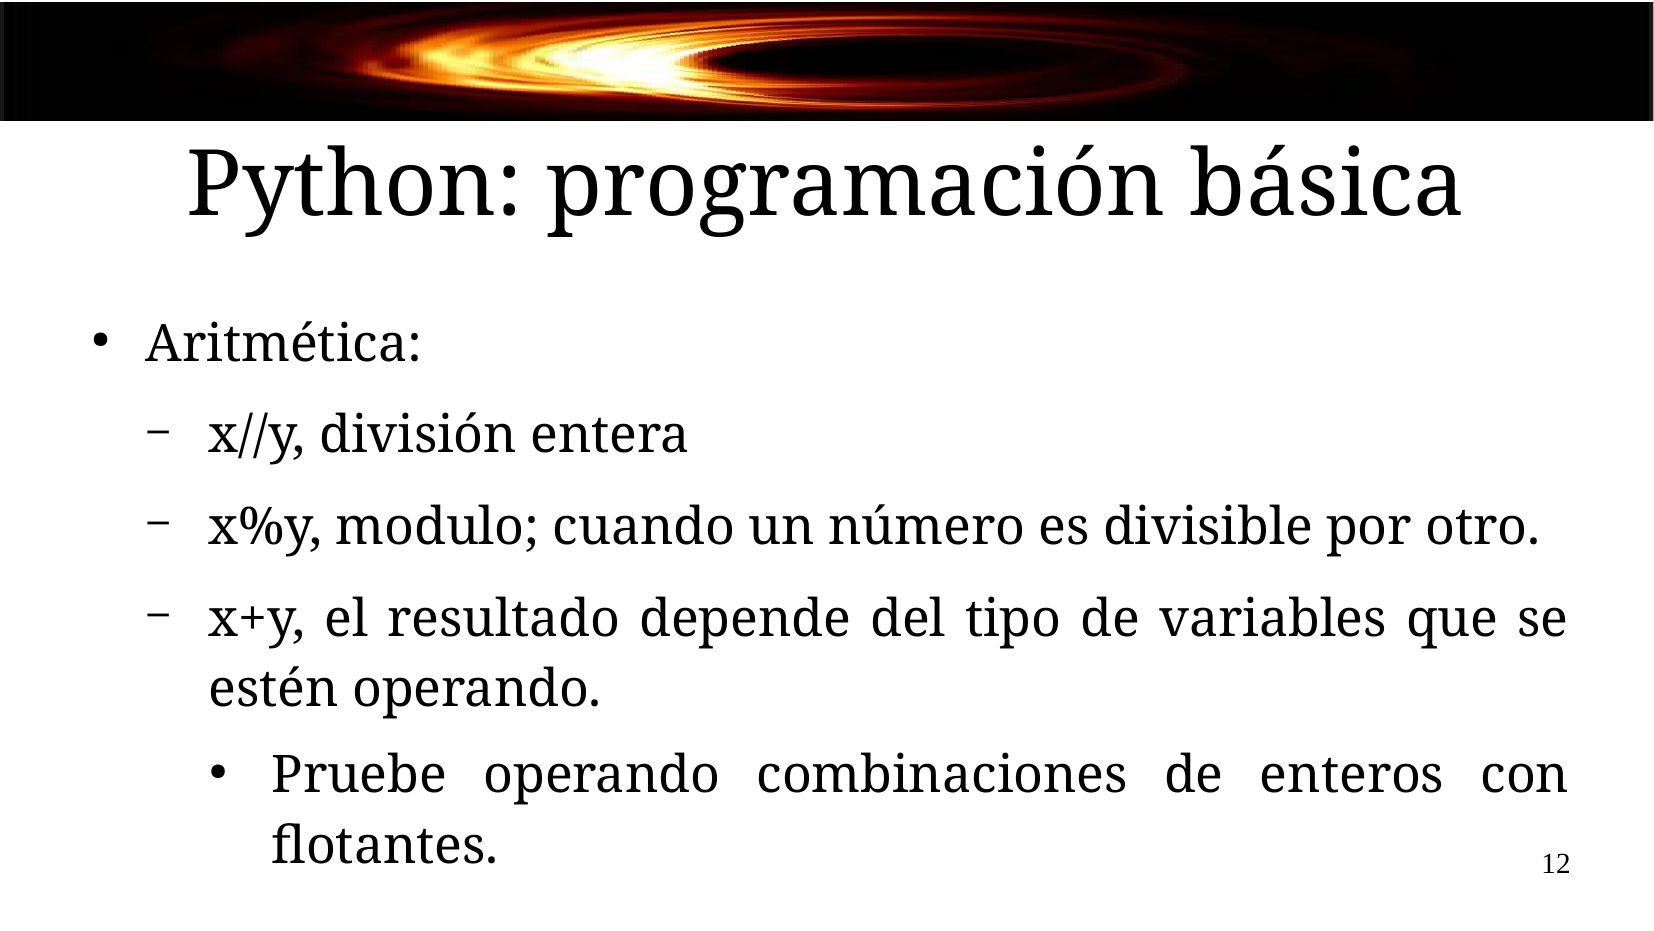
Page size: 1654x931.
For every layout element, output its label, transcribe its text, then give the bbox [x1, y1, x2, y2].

list Aritmética: x//y, división entera x%y, modulo; cuando un número es divisible por otro. x+y, el resultado depende del tipo de variables que se estén operando. Pruebe operando combinaciones de enteros con flotantes. [82, 306, 1571, 886]
title Python: programación básica [82, 121, 1571, 258]
picture [0, 2, 1654, 121]
